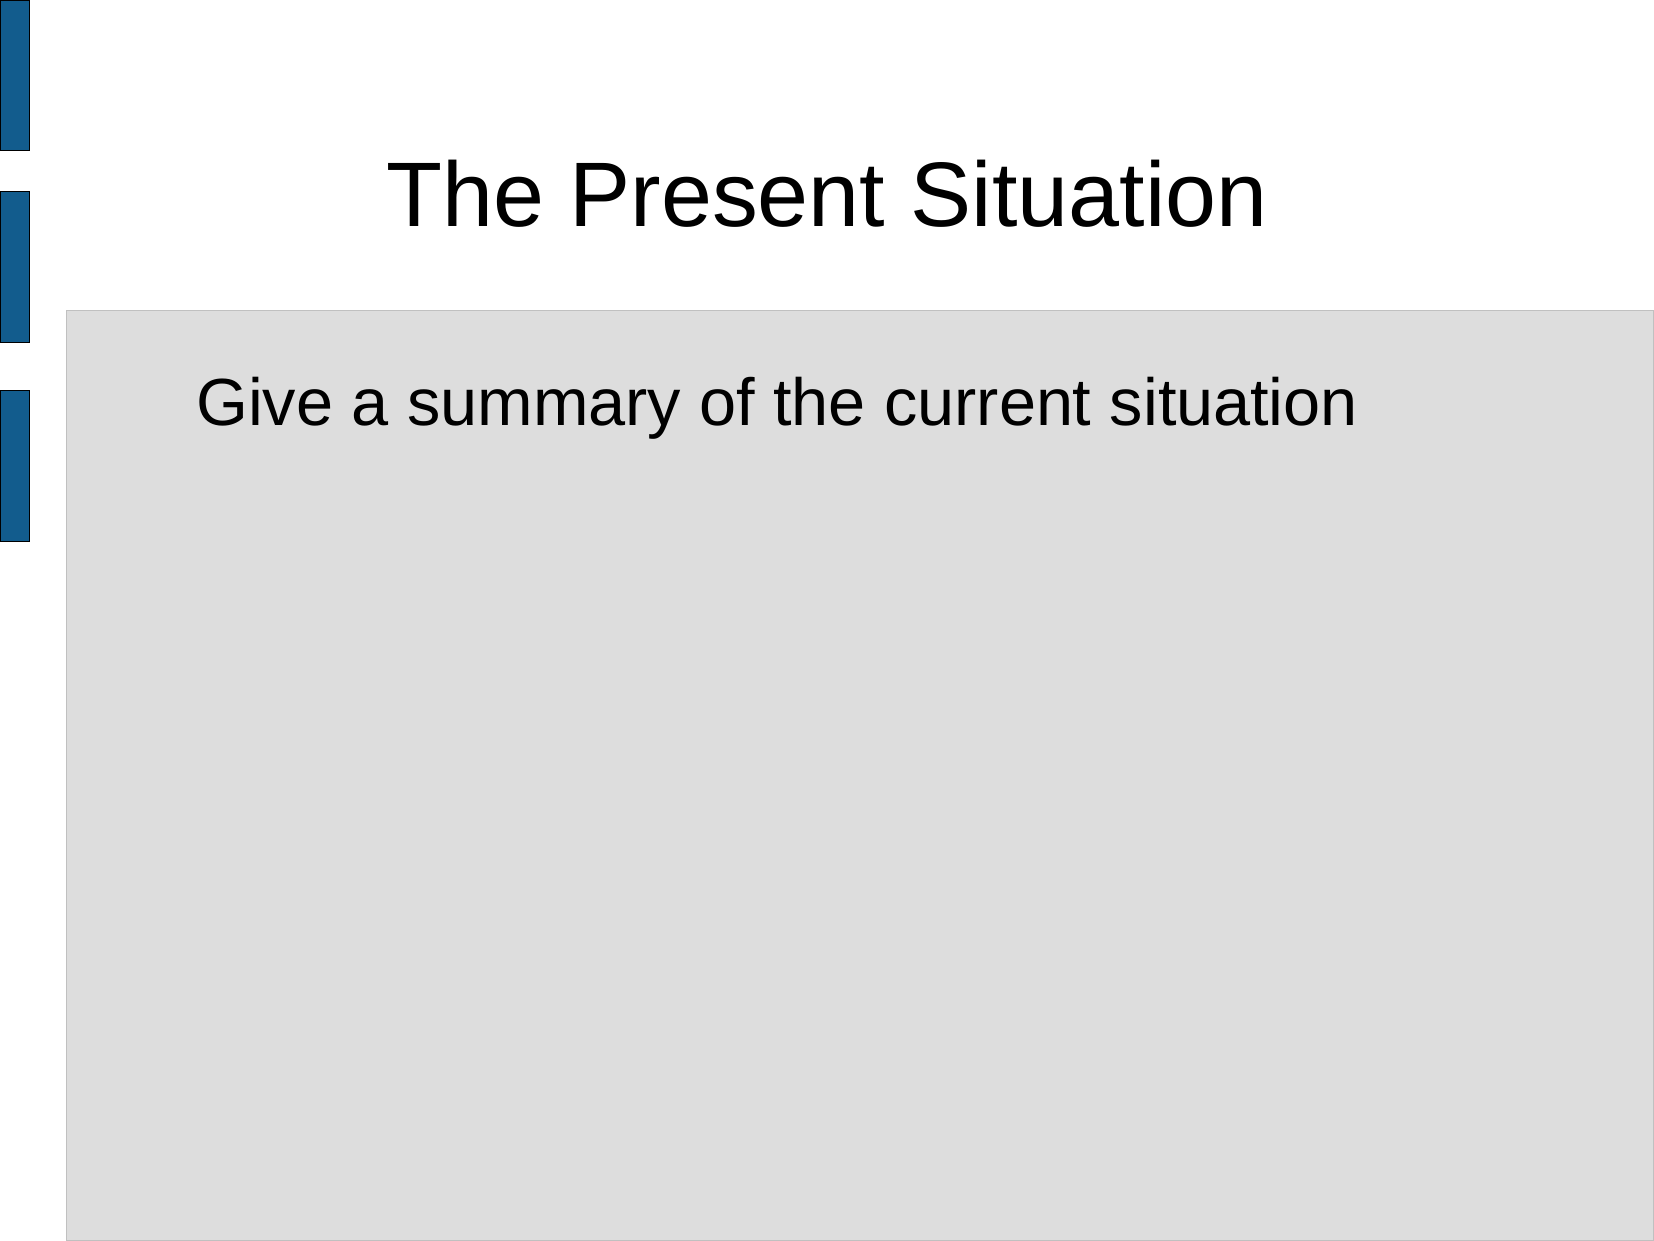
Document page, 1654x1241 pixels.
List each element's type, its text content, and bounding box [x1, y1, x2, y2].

title The Present Situation [121, 91, 1534, 299]
list Give a summary of the current situation [178, 364, 1570, 1147]
